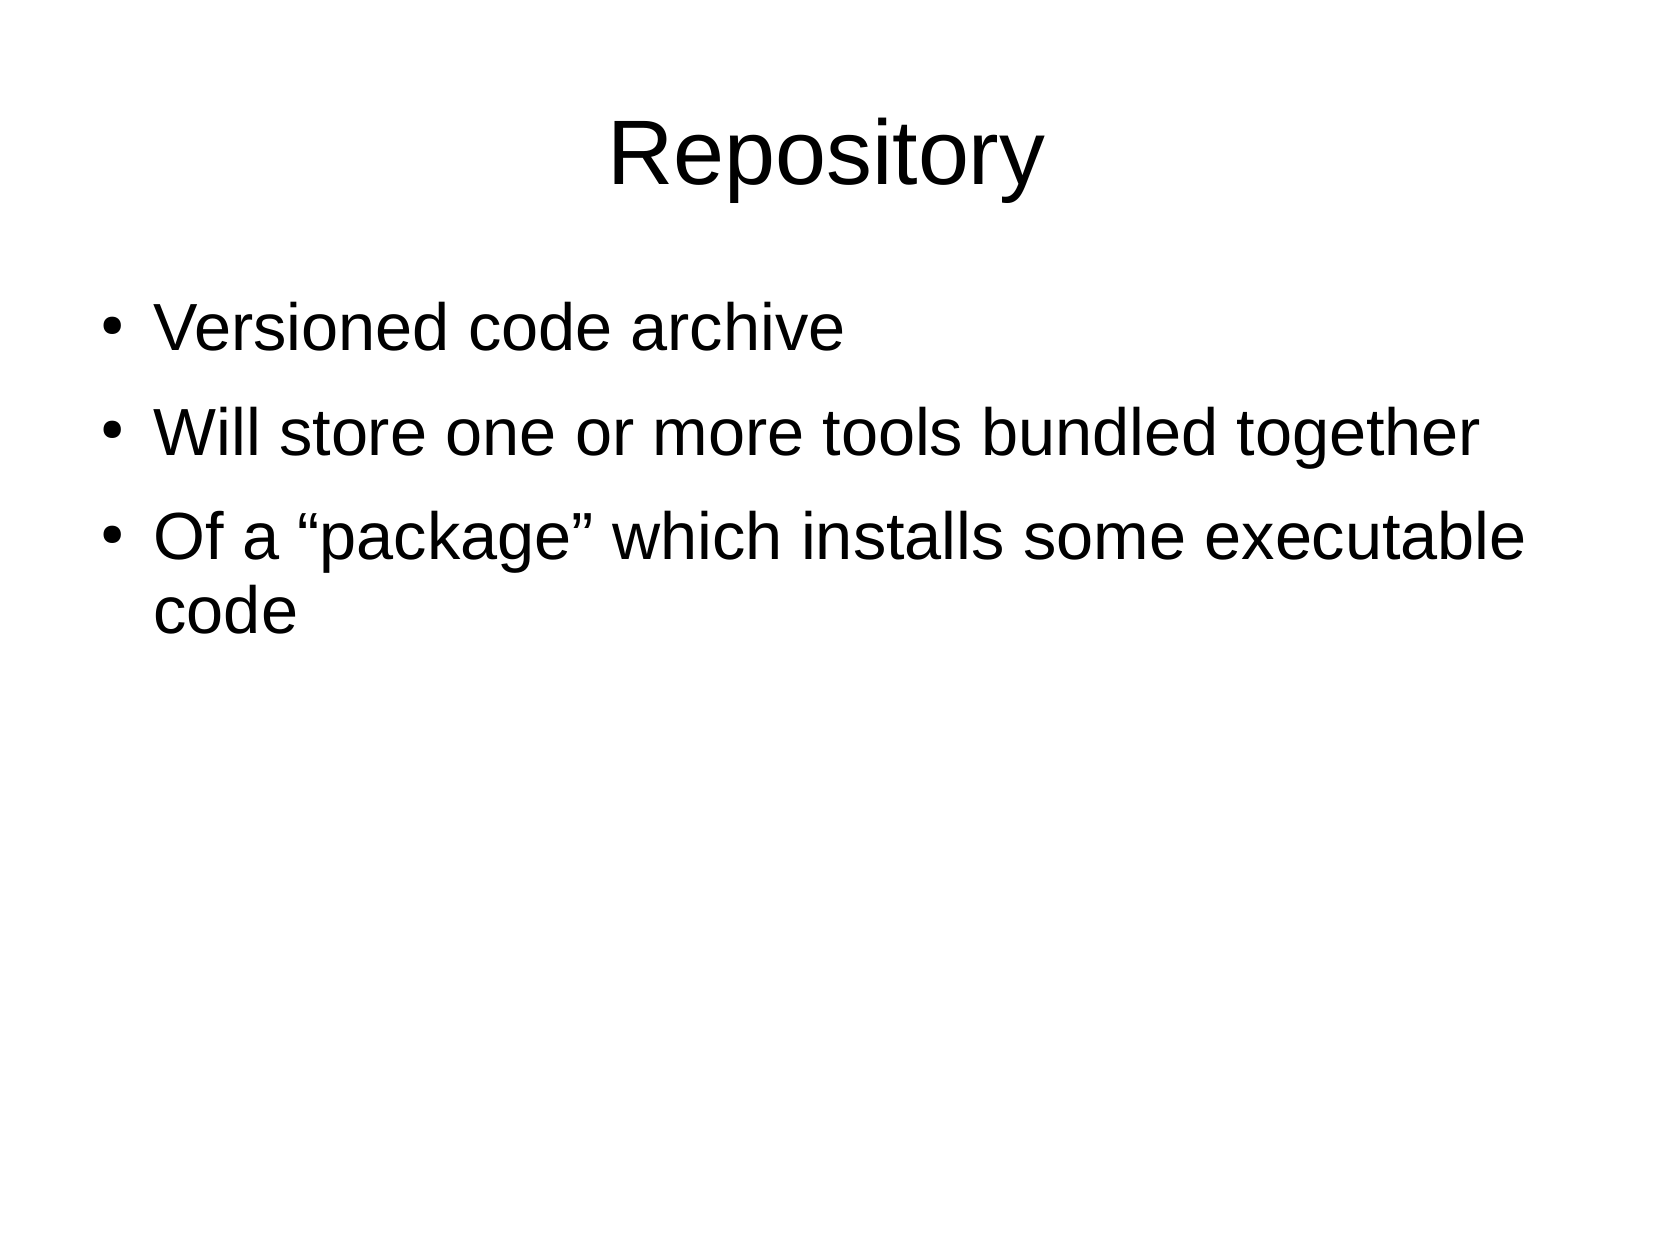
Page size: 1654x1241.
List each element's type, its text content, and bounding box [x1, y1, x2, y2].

list Versioned code archive Will store one or more tools bundled together Of a “package” which installs some executable code [82, 290, 1571, 1010]
title Repository [82, 49, 1571, 257]
